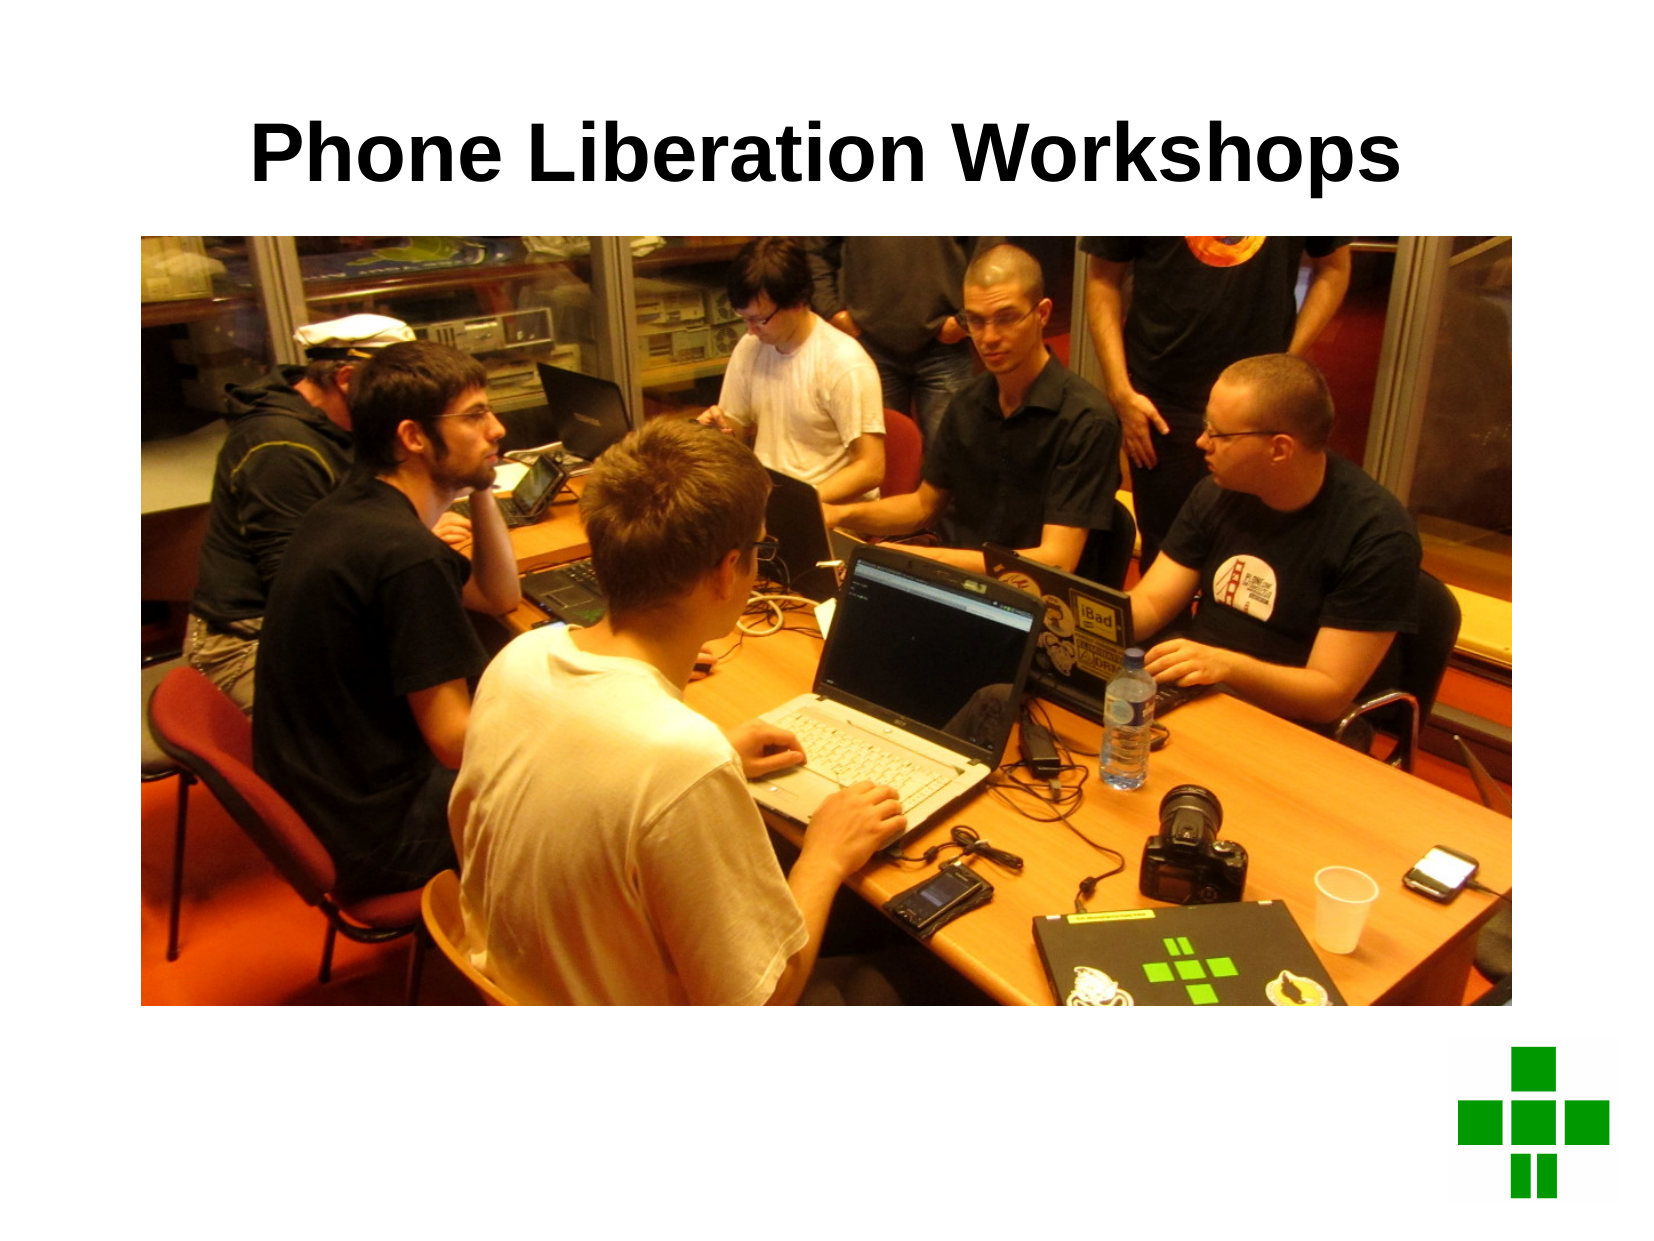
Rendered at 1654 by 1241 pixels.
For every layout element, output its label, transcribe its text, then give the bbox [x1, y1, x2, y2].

picture [141, 236, 1512, 1006]
picture [1449, 1035, 1619, 1205]
title Phone Liberation Workshops [82, 49, 1571, 257]
